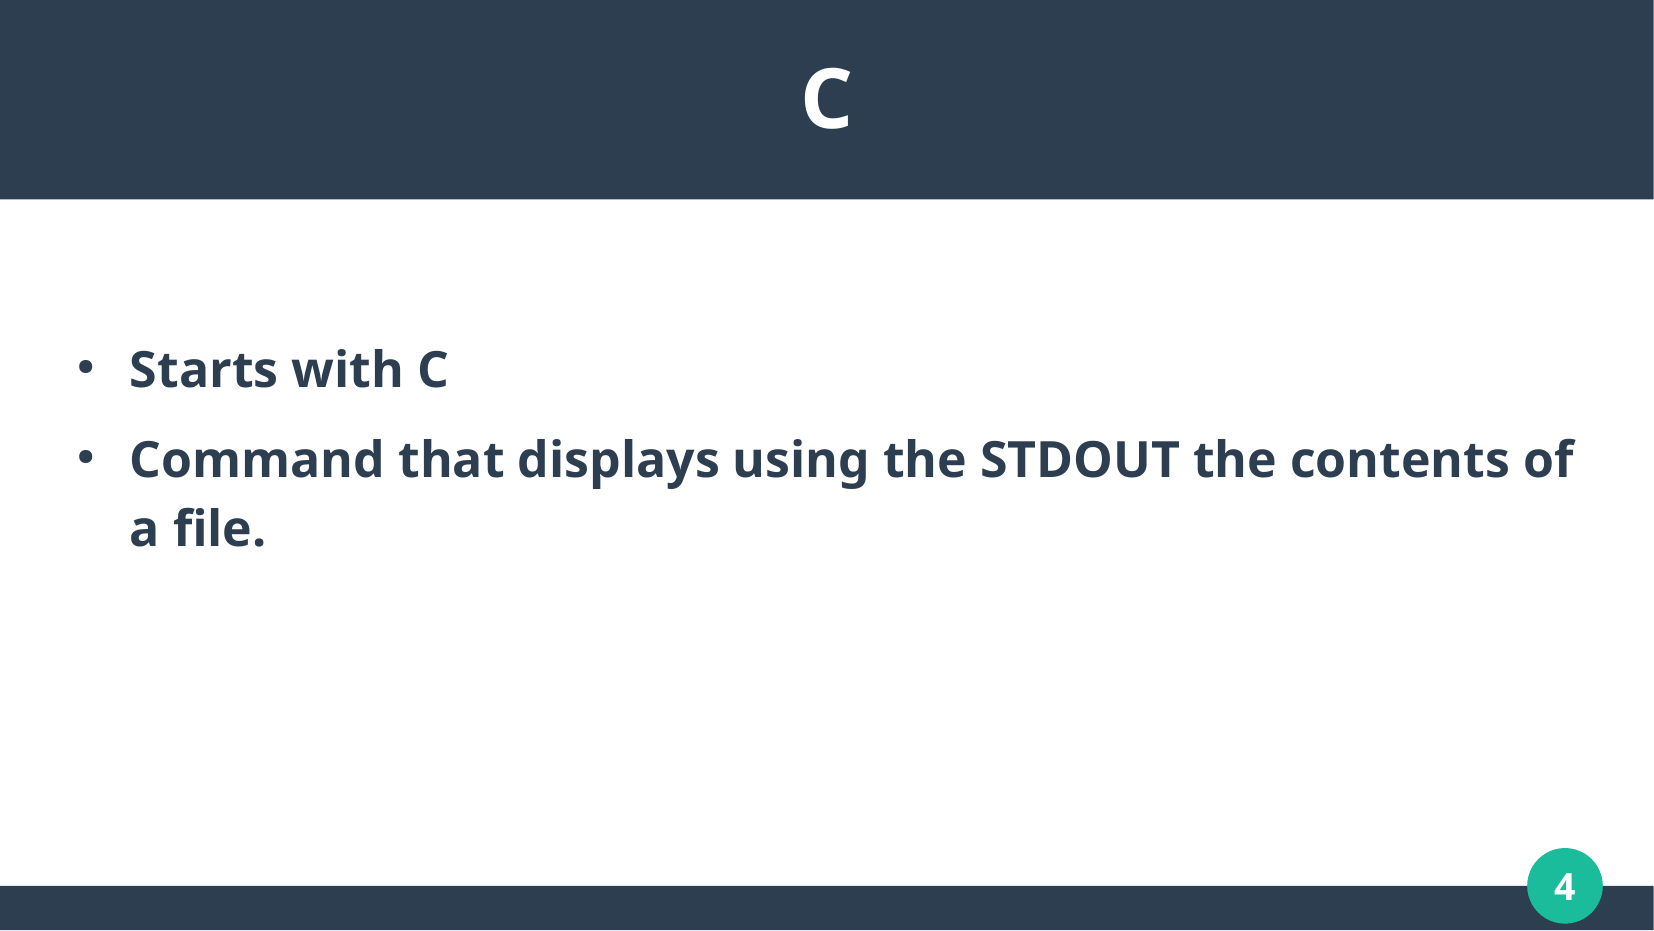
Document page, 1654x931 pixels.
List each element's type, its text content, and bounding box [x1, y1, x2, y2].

list Starts with C Command that displays using the STDOUT the contents of a file. [59, 243, 1595, 864]
title C [59, 37, 1595, 156]
